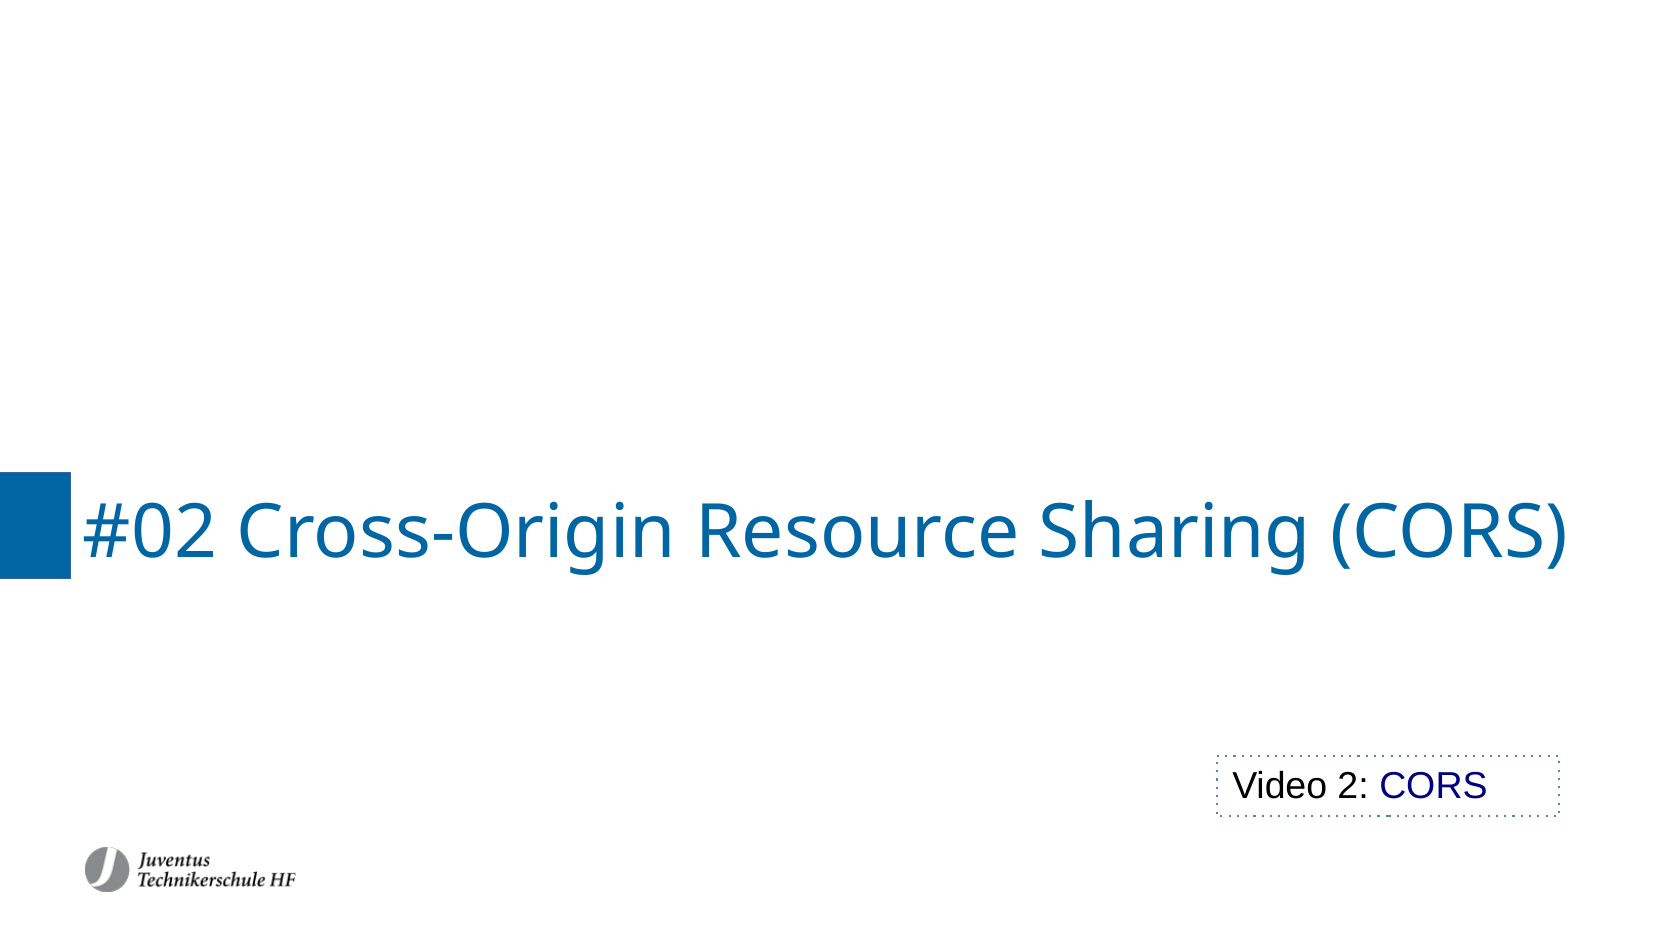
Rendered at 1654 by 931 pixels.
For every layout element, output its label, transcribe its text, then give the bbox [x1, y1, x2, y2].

picture [85, 847, 296, 892]
text_box Video 2: CORS [1216, 756, 1560, 816]
title #02 Cross-Origin Resource Sharing (CORS) [82, 450, 1571, 606]
